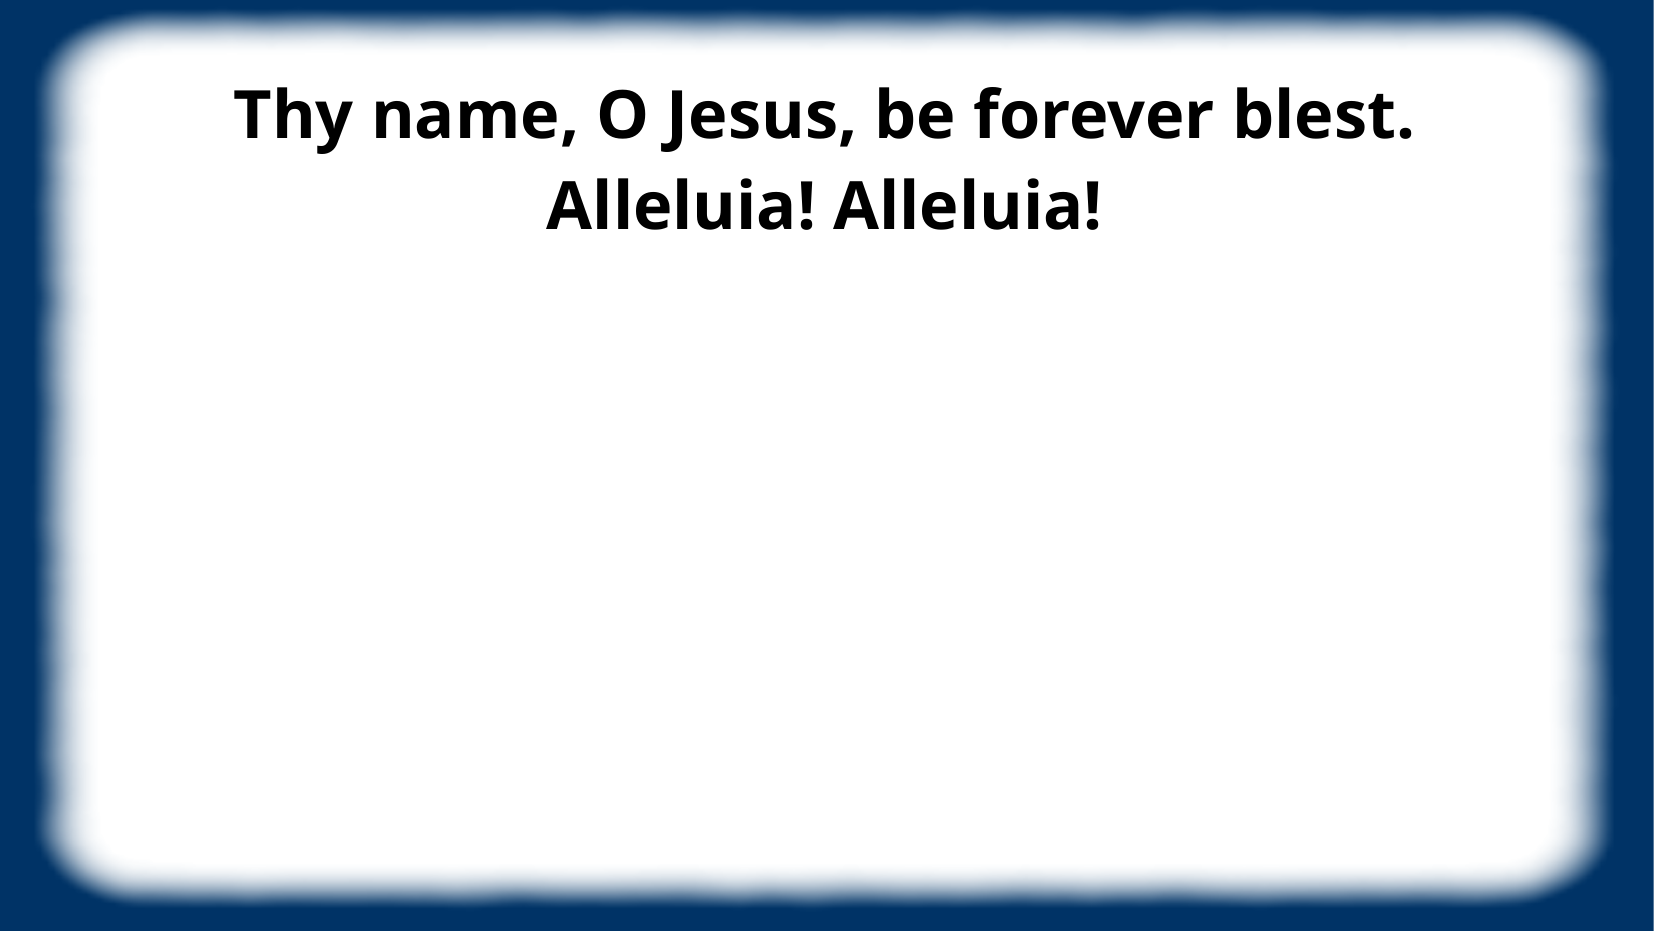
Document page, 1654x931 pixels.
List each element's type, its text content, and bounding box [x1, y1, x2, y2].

picture [0, 0, 1654, 931]
title Thy name, O Jesus, be forever blest. Alleluia! Alleluia! [120, 67, 1531, 271]
